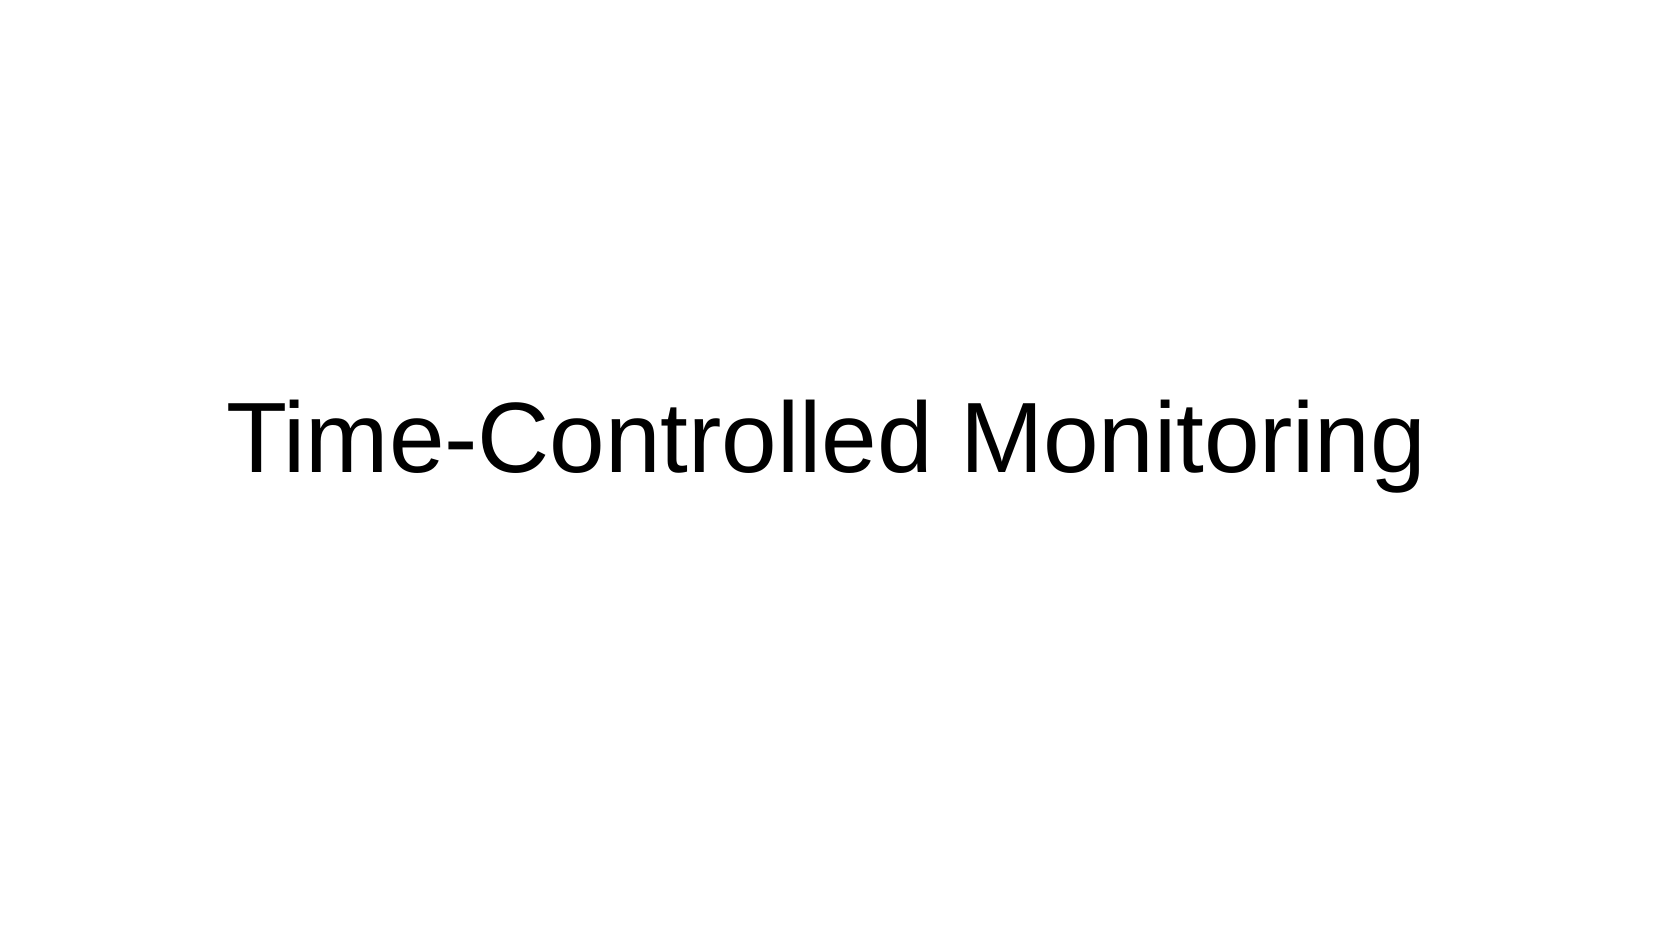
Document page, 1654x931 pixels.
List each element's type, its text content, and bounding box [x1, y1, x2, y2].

text_box Time-Controlled Monitoring [82, 108, 1571, 767]
